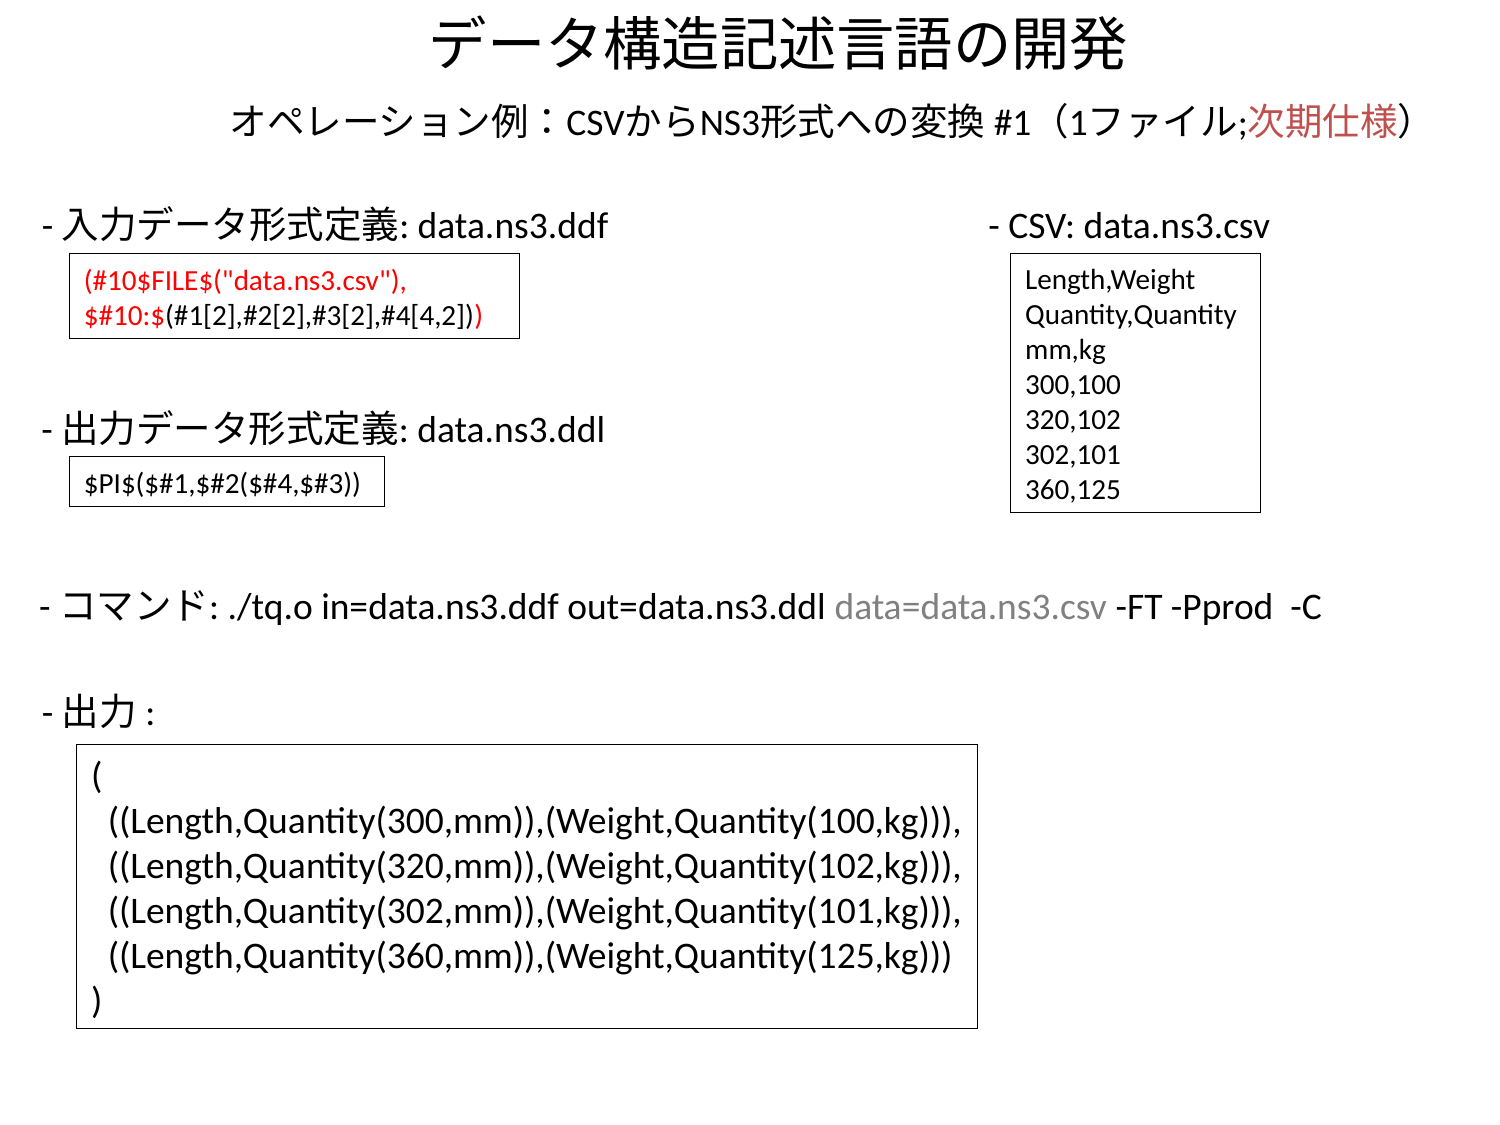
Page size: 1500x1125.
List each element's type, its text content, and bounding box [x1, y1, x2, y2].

text_box オペレーション例：CSVからNS3形式への変換 #1（1ファイル;次期仕様） [215, 90, 1451, 151]
text_box データ構造記述言語の開発 [414, 0, 1143, 85]
text_box $PI$($#1,$#2($#4,$#3)) [69, 458, 385, 507]
text_box - CSV: data.ns3.csv [973, 193, 1286, 254]
text_box - 出力データ形式定義: data.ns3.ddl [26, 397, 621, 458]
text_box Length,Weight Quantity,Quantity mm,kg 300,100 320,102 302,101 360,125 [1010, 254, 1261, 513]
text_box (#10$FILE$("data.ns3.csv"), $#10:$(#1[2],#2[2],#3[2],#4[4,2])) [69, 253, 520, 339]
text_box ( ((Length,Quantity(300,mm)),(Weight,Quantity(100,kg))), ((Length,Quantity(320,mm)),(Weight,Quantity(102,kg))), ((Length,Quantity(302,mm)),(Weight,Quantity(101,kg))), ((Length,Quantity(360,mm)),(Weight,Quantity(125,kg))) ) [76, 744, 978, 1029]
text_box - 入力データ形式定義: data.ns3.ddf [27, 194, 624, 254]
text_box - 出力 : [27, 680, 179, 741]
text_box - コマンド: ./tq.o in=data.ns3.ddf out=data.ns3.ddl data=data.ns3.csv -FT -Pprod -C [24, 574, 1337, 635]
